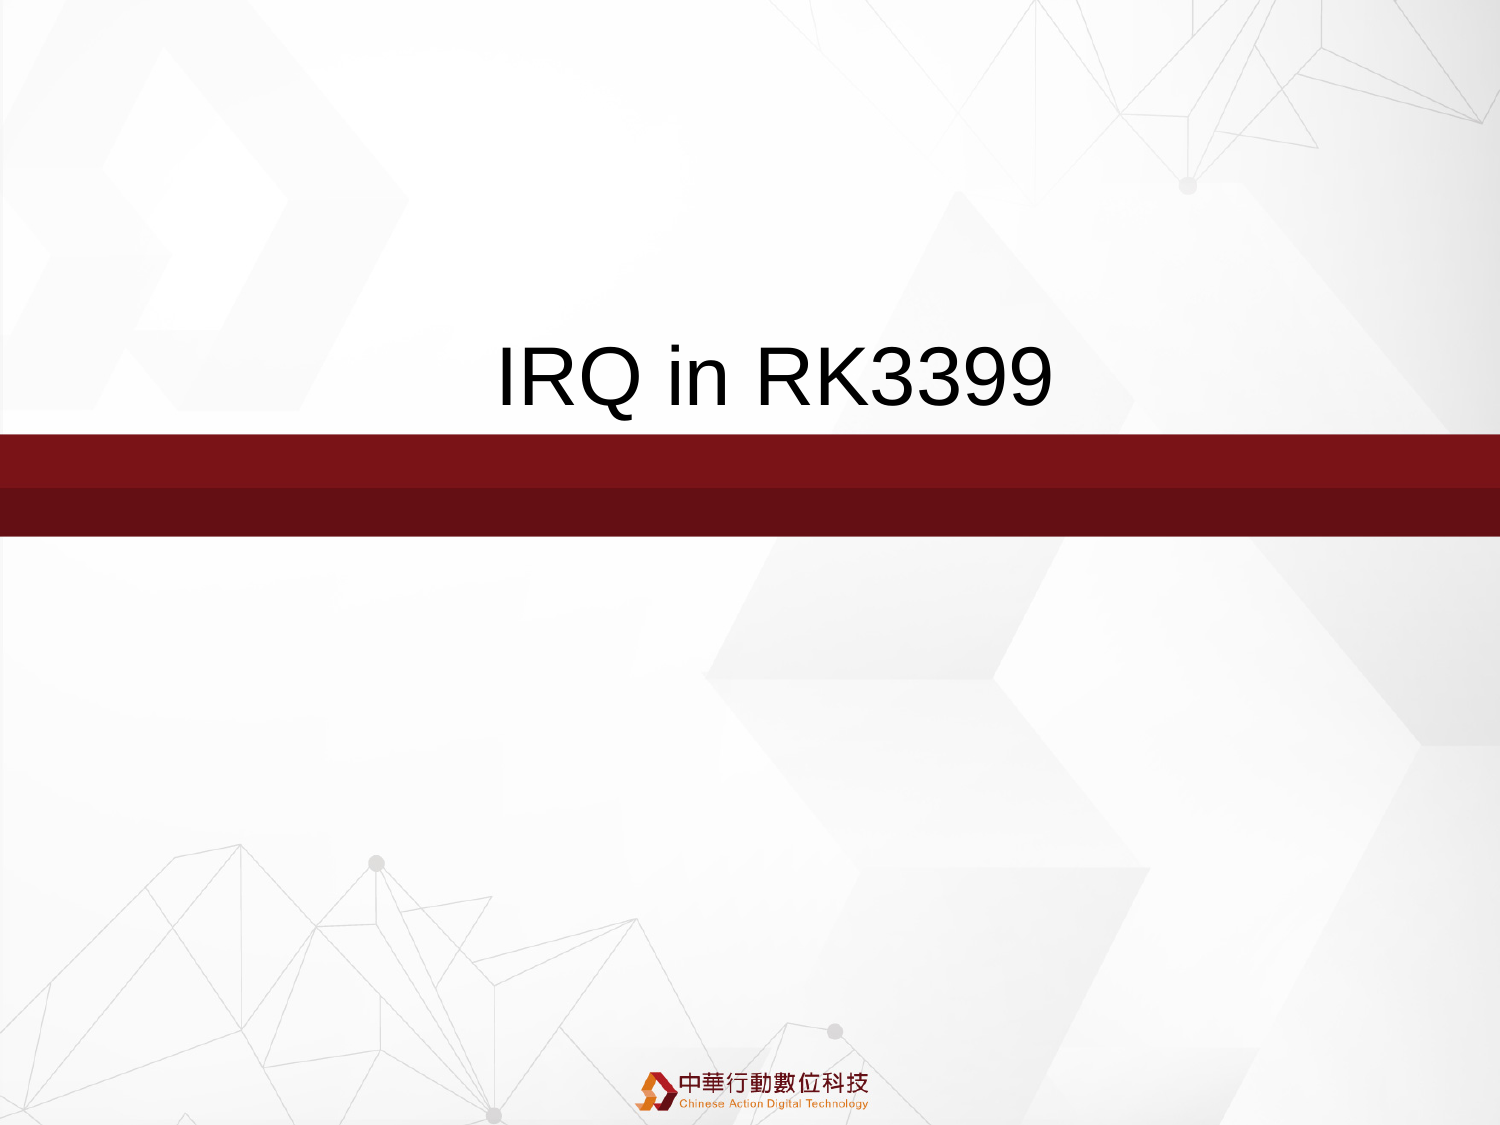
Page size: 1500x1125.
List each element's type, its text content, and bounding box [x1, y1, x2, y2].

title IRQ in RK3399 [149, 314, 1401, 603]
picture [0, 0, 1500, 1125]
